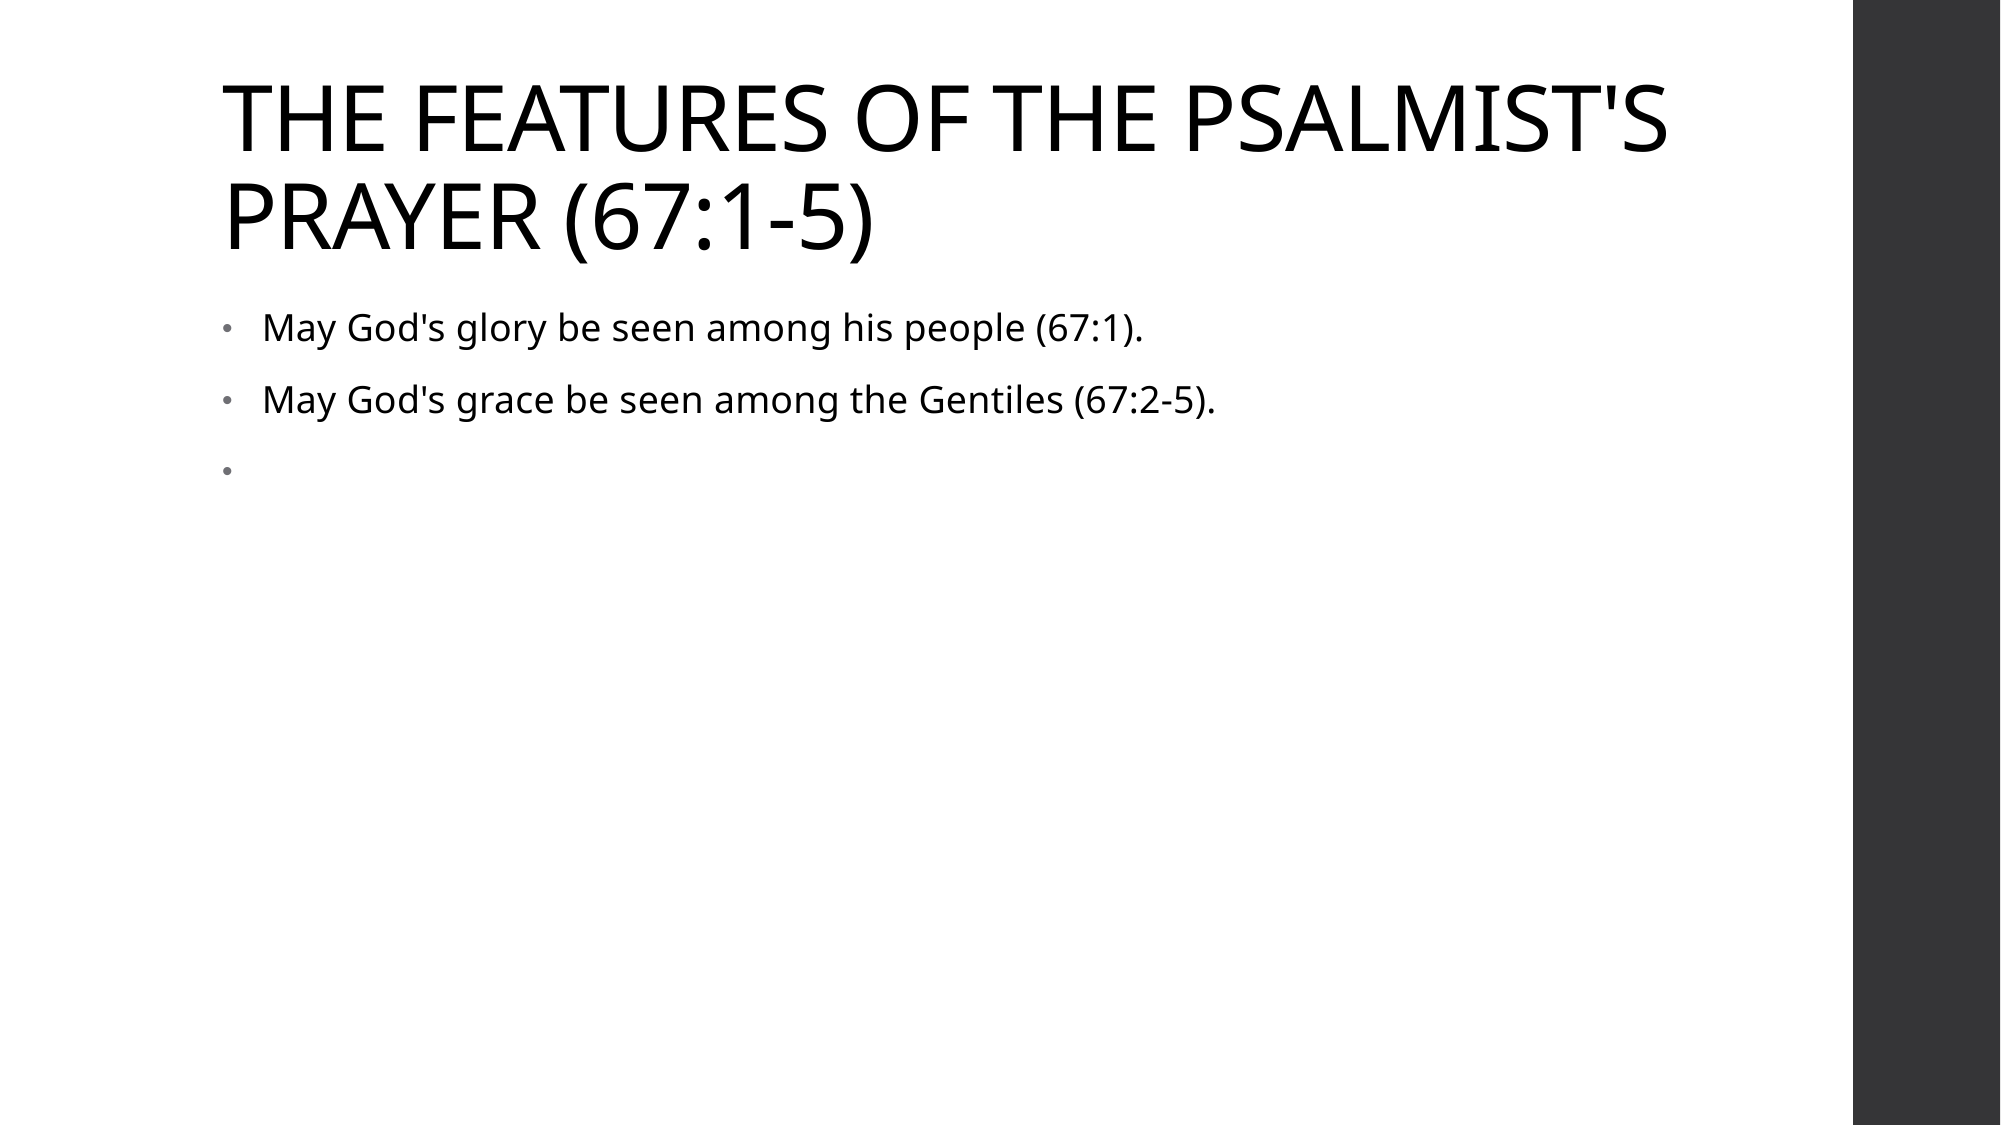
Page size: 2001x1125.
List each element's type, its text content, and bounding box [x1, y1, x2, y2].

title THE FEATURES OF THE PSALMIST'S PRAYER (67:1-5) [206, 60, 1797, 278]
list May God's glory be seen among his people (67:1). May God's grace be seen among the Gentiles (67:2-5). [206, 299, 1617, 1014]
